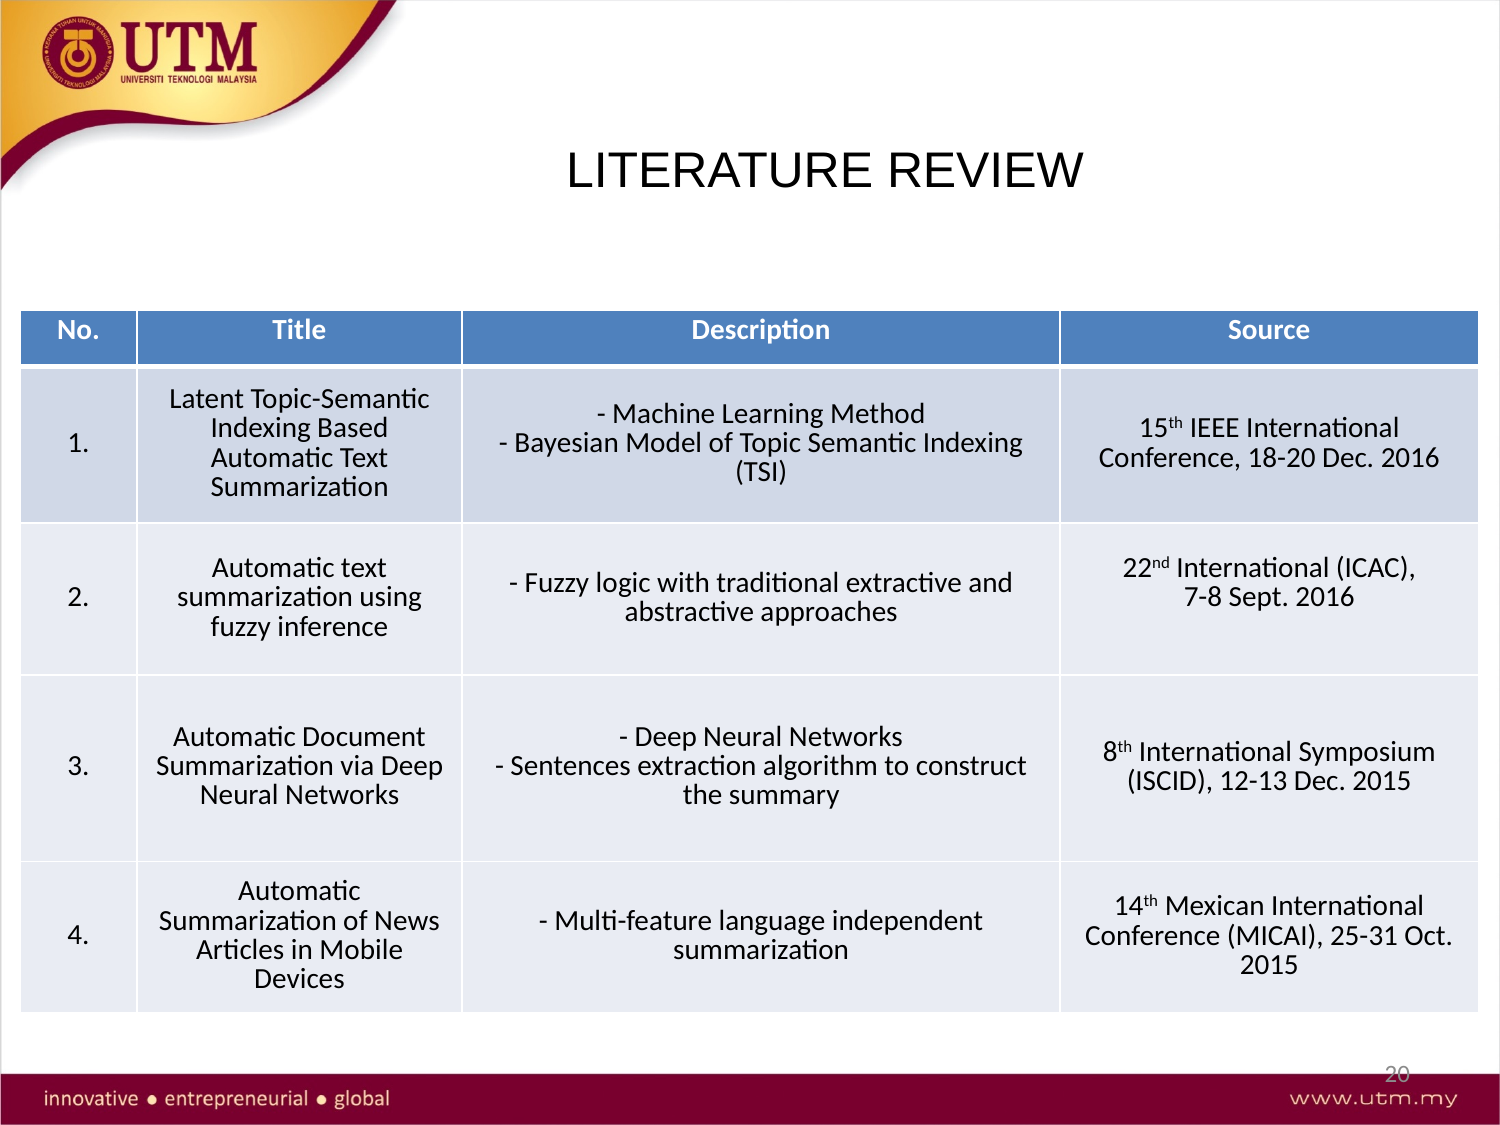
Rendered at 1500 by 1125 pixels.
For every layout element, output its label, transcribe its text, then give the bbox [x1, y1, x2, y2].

table_cell - Fuzzy logic with traditional extractive and abstractive approaches [463, 524, 1059, 674]
table_cell - Machine Learning Method - Bayesian Model of Topic Semantic Indexing (TSI) [463, 369, 1059, 522]
table_cell 14th Mexican International Conference (MICAI), 25-31 Oct. 2015 [1061, 862, 1478, 1012]
table_cell Latent Topic-Semantic Indexing Based Automatic Text Summarization [138, 369, 461, 522]
table_header Source [1061, 311, 1478, 364]
table_cell Automatic Document Summarization via Deep Neural Networks [138, 676, 461, 861]
table_cell 22nd International (ICAC), 7-8 Sept. 2016 [1061, 524, 1478, 674]
table_cell 1. [21, 369, 136, 522]
table_cell Automatic Summarization of News Articles in Mobile Devices [138, 862, 461, 1012]
picture [0, 0, 1500, 1125]
table_cell 2. [21, 524, 136, 674]
table_cell - Multi-feature language independent summarization [463, 862, 1059, 1012]
table_header Description [463, 311, 1059, 364]
table_cell 3. [21, 676, 136, 861]
table_cell 4. [21, 862, 136, 1012]
table_header No. [21, 311, 136, 364]
table_cell 8th International Symposium (ISCID), 12-13 Dec. 2015 [1061, 676, 1478, 861]
text_box LITERATURE REVIEW [540, 135, 1111, 211]
table_cell 15th IEEE International Conference, 18-20 Dec. 2016 [1061, 369, 1478, 522]
table_cell Automatic text summarization using fuzzy inference [138, 524, 461, 674]
table_header Title [138, 311, 461, 364]
table_cell - Deep Neural Networks - Sentences extraction algorithm to construct the summary [463, 676, 1059, 861]
